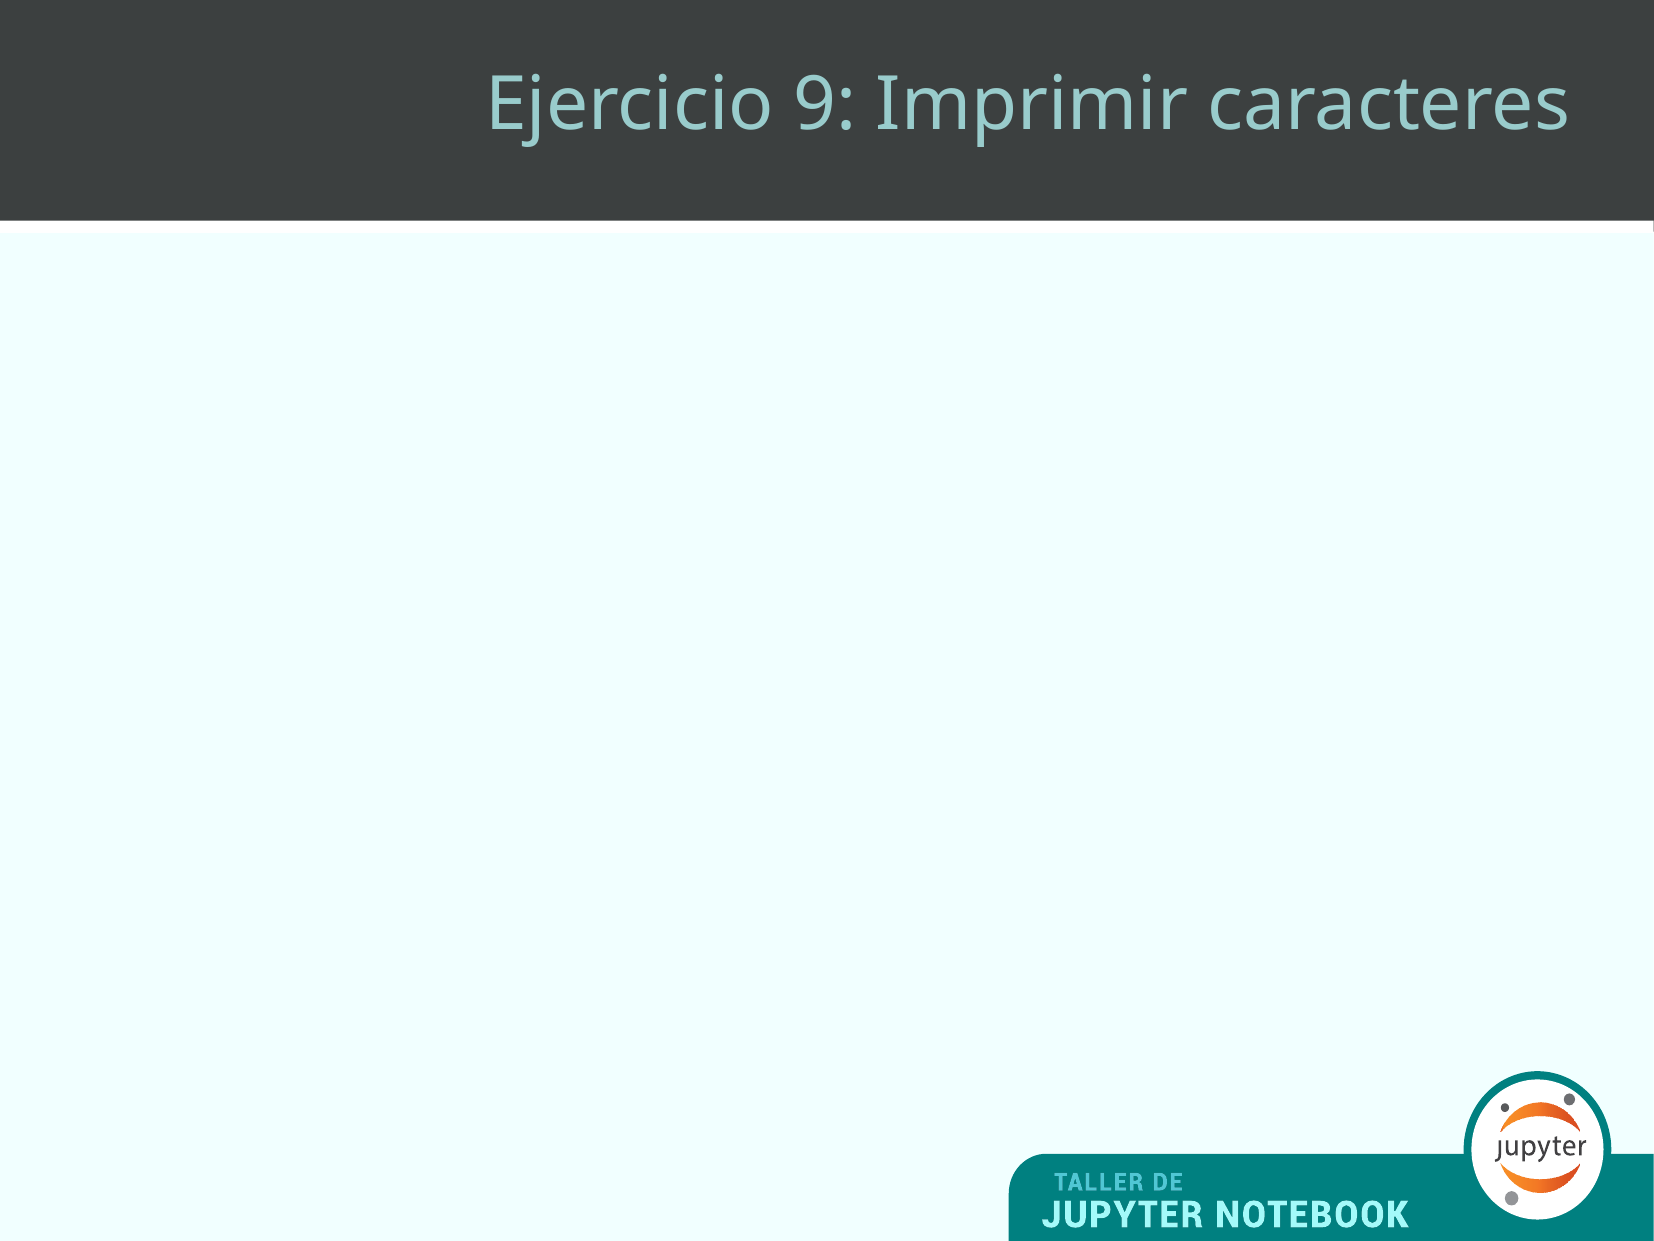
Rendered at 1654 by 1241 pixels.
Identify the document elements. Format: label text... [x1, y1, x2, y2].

title Ejercicio 9: Imprimir caracteres [82, 49, 1571, 257]
